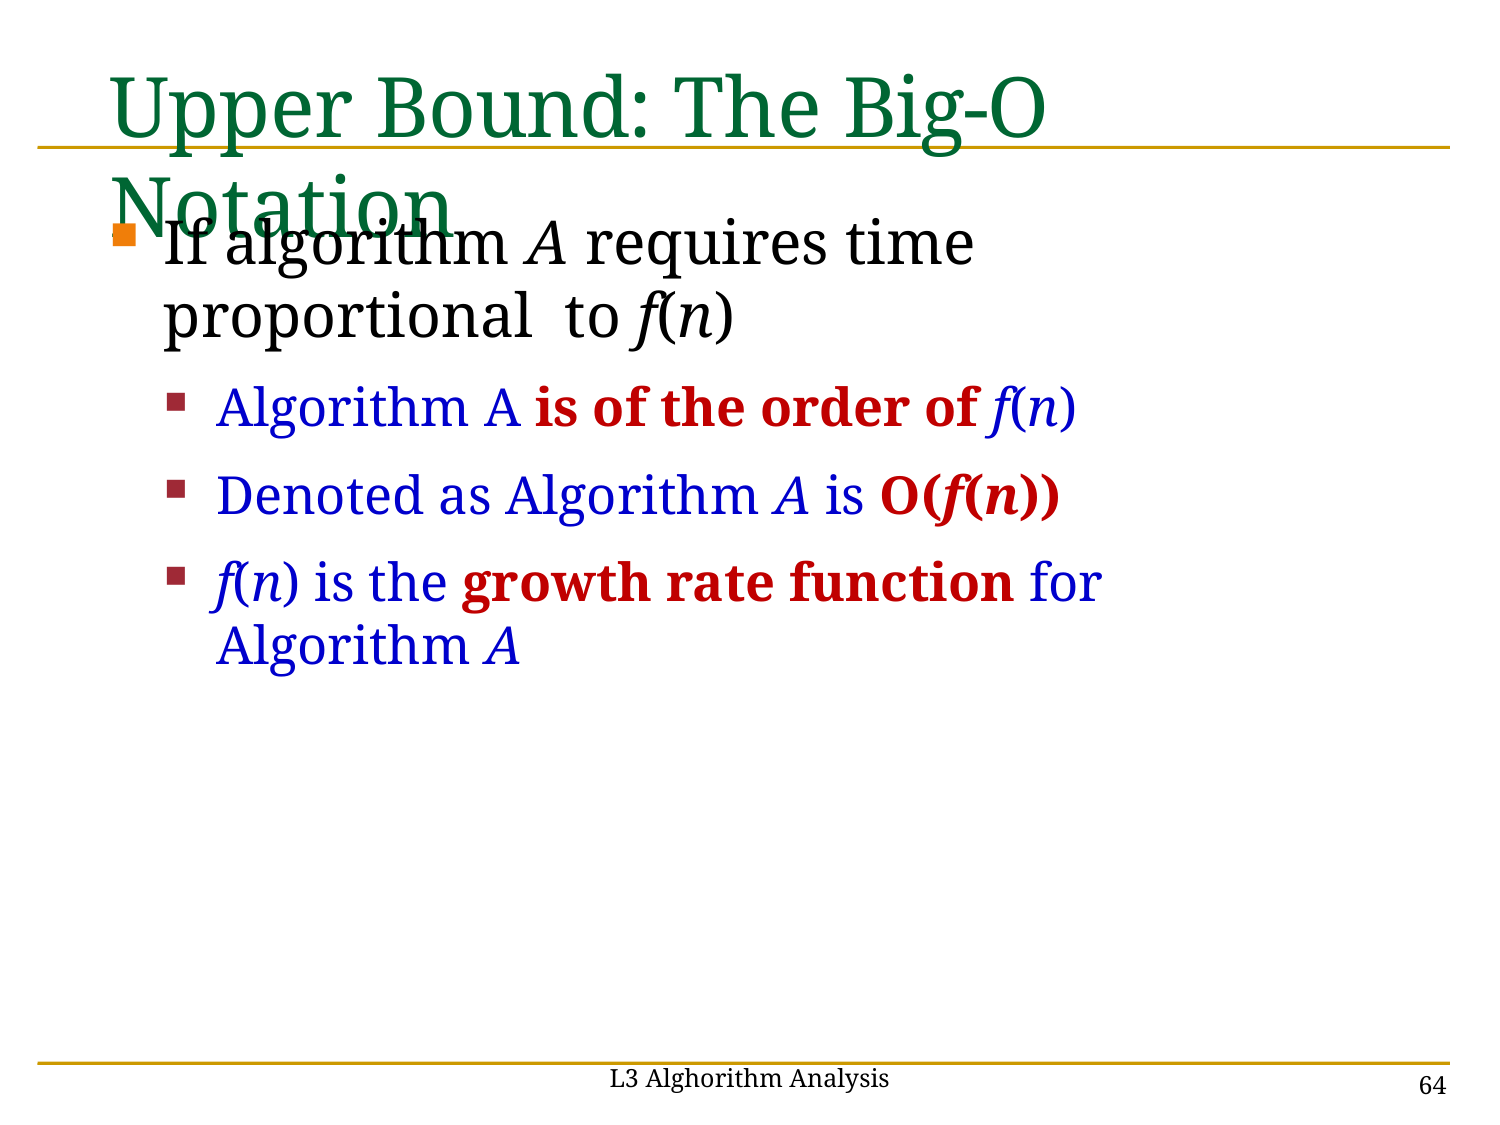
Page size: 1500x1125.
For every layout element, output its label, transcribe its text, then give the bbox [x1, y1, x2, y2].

footer L3 Alghorithm Analysis [512, 1025, 988, 1100]
slide_number <number> [1111, 1036, 1462, 1112]
text_box If algorithm A requires time proportional to f(n) Algorithm A is of the order of f(n) Denoted as Algorithm A is O(f(n)) f(n) is the growth rate function for Algorithm A [107, 202, 1323, 676]
title Upper Bound: The Big-O Notation [107, 51, 1282, 202]
